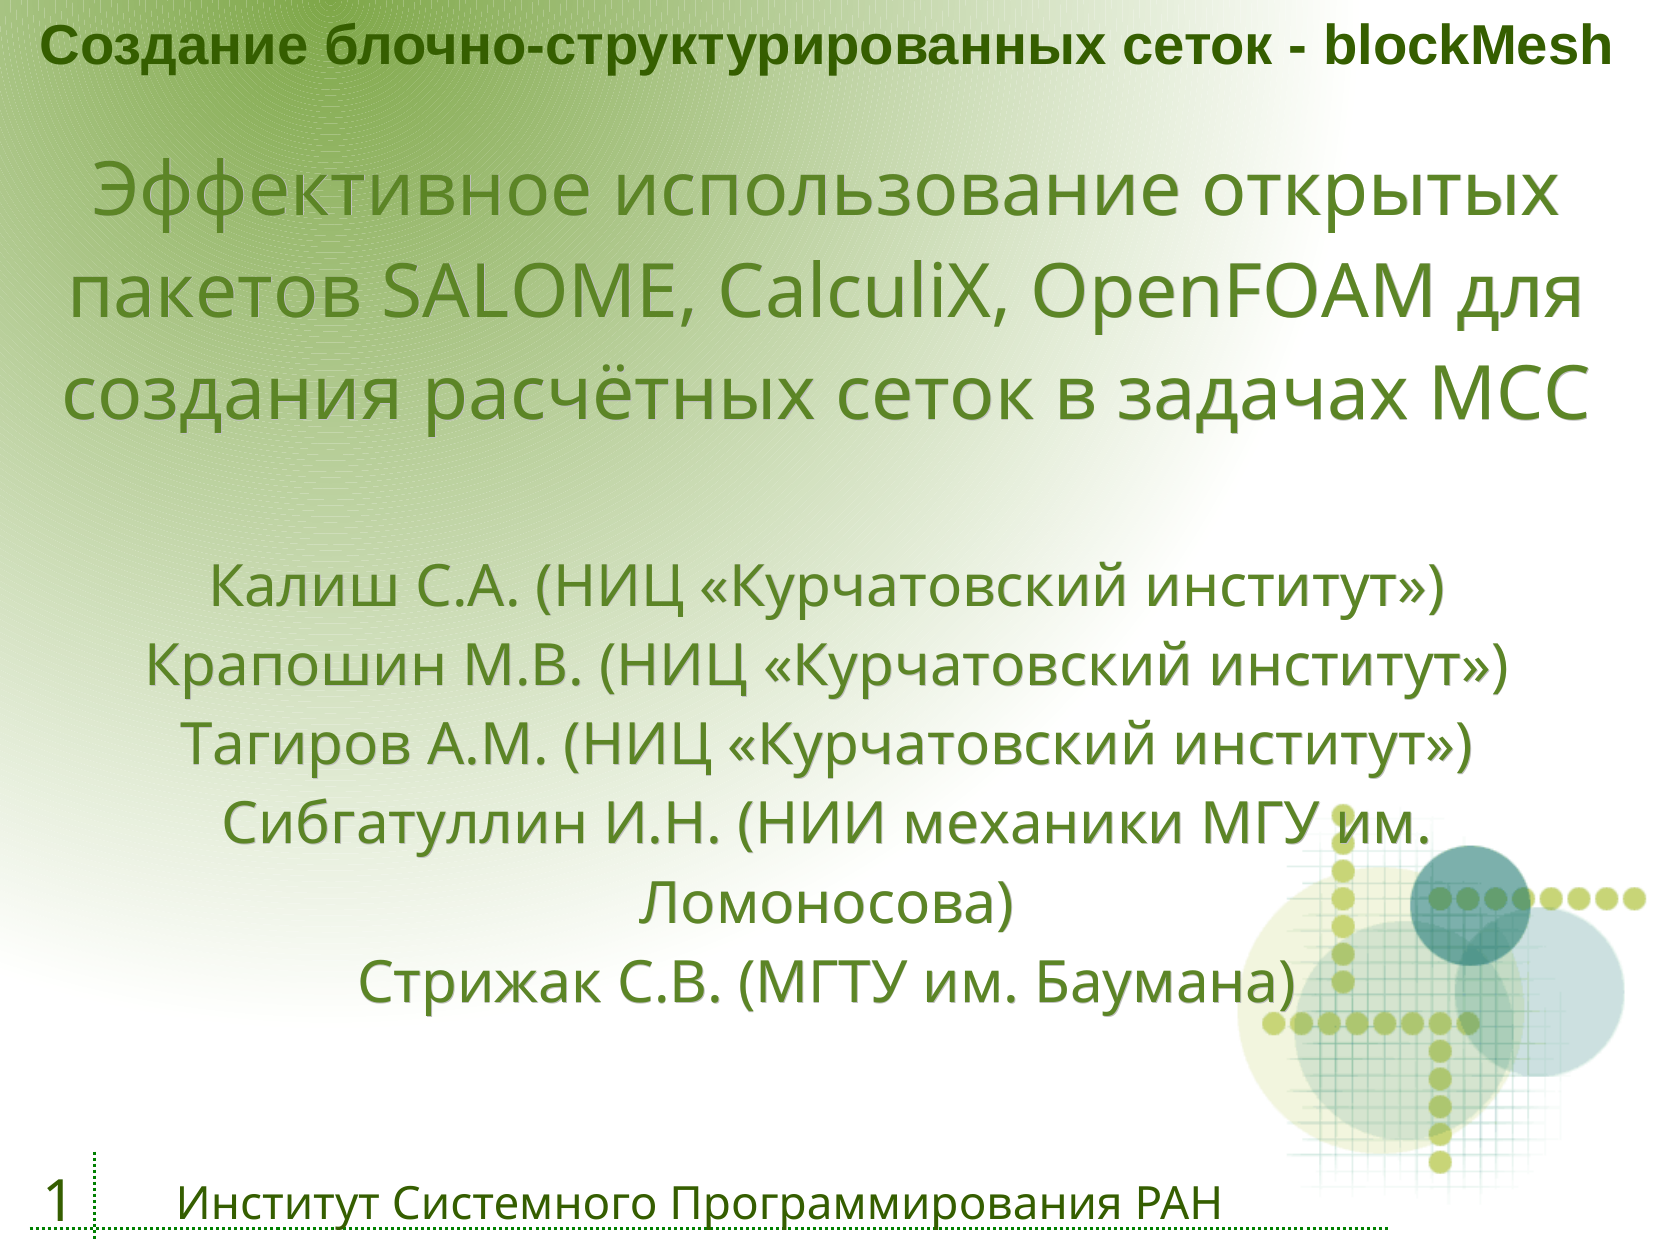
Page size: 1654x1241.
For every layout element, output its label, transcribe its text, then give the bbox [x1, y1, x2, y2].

picture [1224, 792, 1654, 1211]
title Эффективное использование открытых пакетов SALOME, CalculiX, OpenFOAM для создания расчётных сеток в задачах МСС Калиш С.А. (НИЦ «Курчатовский институт») Крапошин М.В. (НИЦ «Курчатовский институт») Тагиров А.М. (НИЦ «Курчатовский институт») Сибгатуллин И.Н. (НИИ механики МГУ им. Ломоносова) Стрижак С.В. (МГТУ им. Баумана) [29, 132, 1625, 1022]
